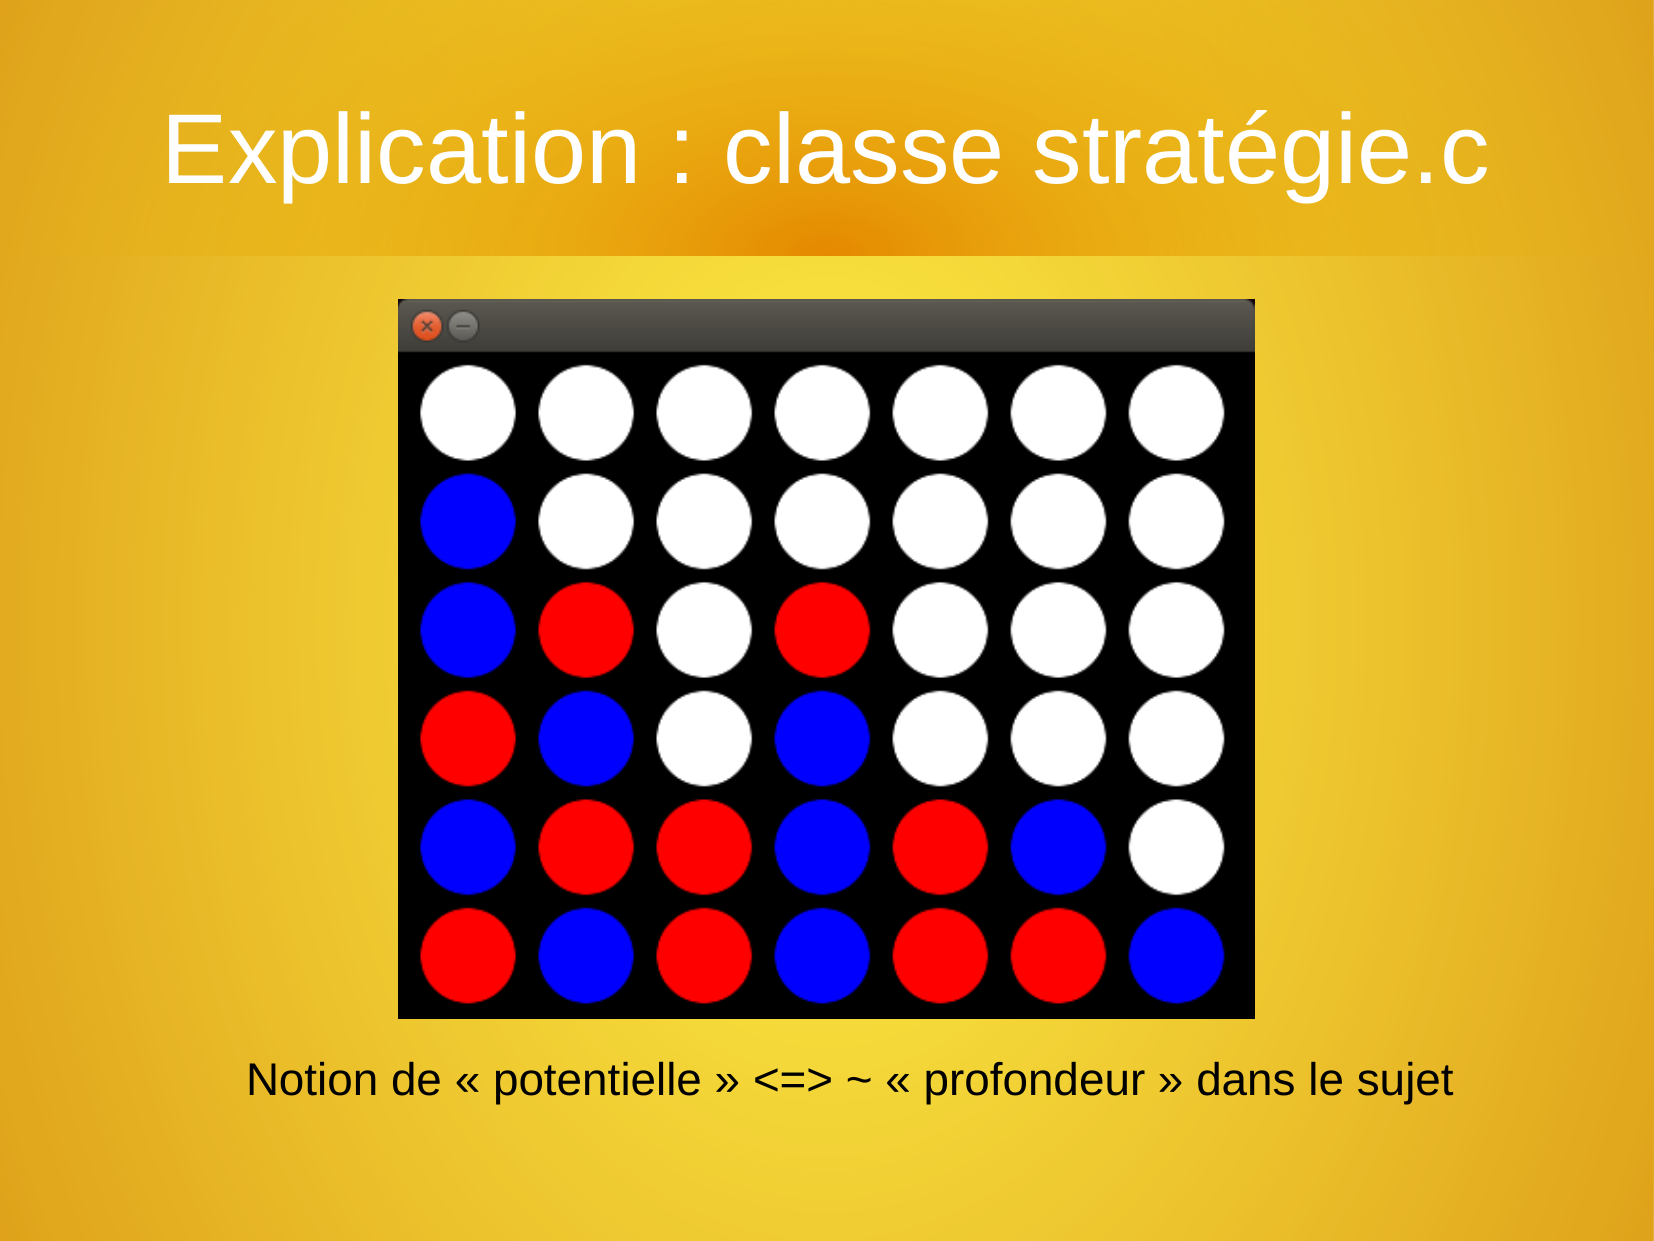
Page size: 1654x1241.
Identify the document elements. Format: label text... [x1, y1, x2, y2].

title Explication : classe stratégie.c [82, 47, 1571, 252]
picture [398, 299, 1255, 1019]
text_box Notion de « potentielle » <=> ~ « profondeur » dans le sujet [200, 1046, 1501, 1113]
